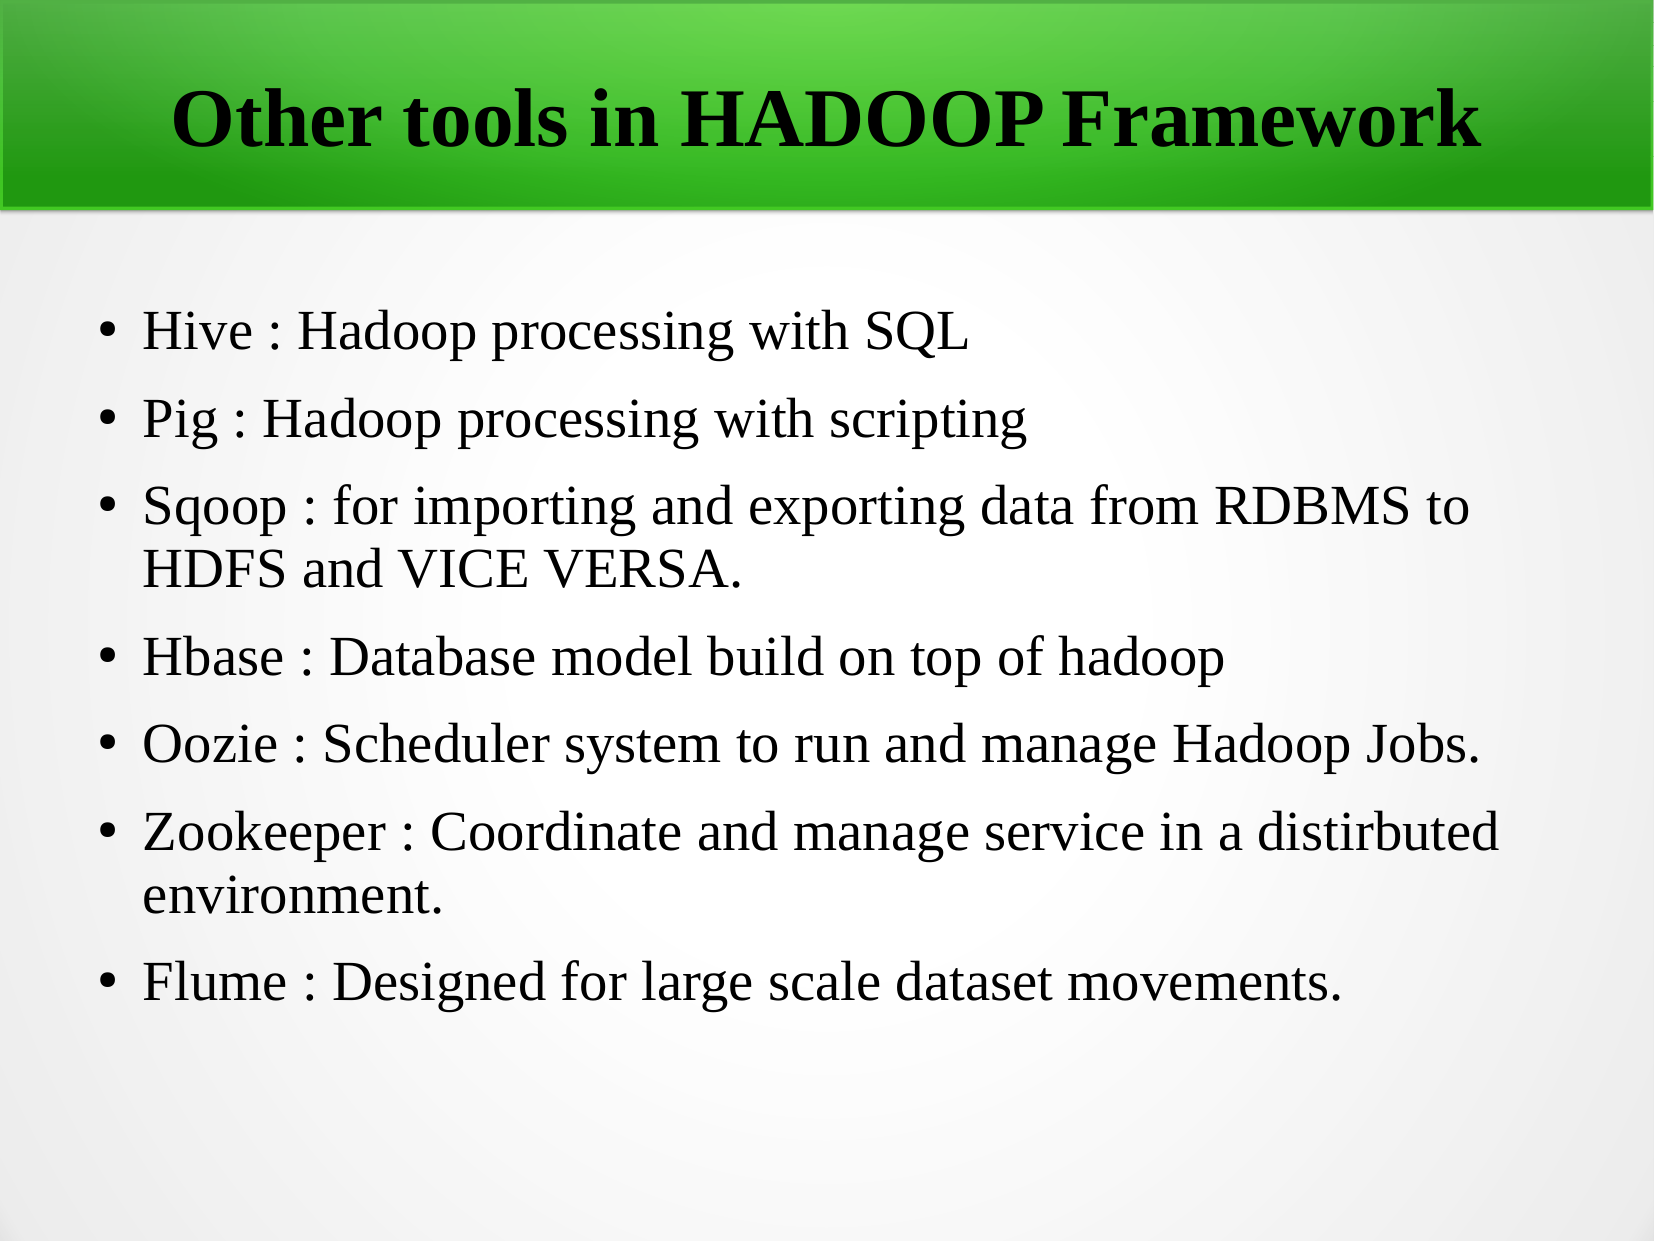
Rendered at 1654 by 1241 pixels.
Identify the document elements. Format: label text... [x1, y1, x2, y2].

list Hive : Hadoop processing with SQL Pig : Hadoop processing with scripting Sqoop : for importing and exporting data from RDBMS to HDFS and VICE VERSA. Hbase : Database model build on top of hadoop Oozie : Scheduler system to run and manage Hadoop Jobs. Zookeeper : Coordinate and manage service in a distirbuted environment. Flume : Designed for large scale dataset movements. [82, 299, 1571, 1019]
title Other tools in HADOOP Framework [82, 47, 1571, 189]
